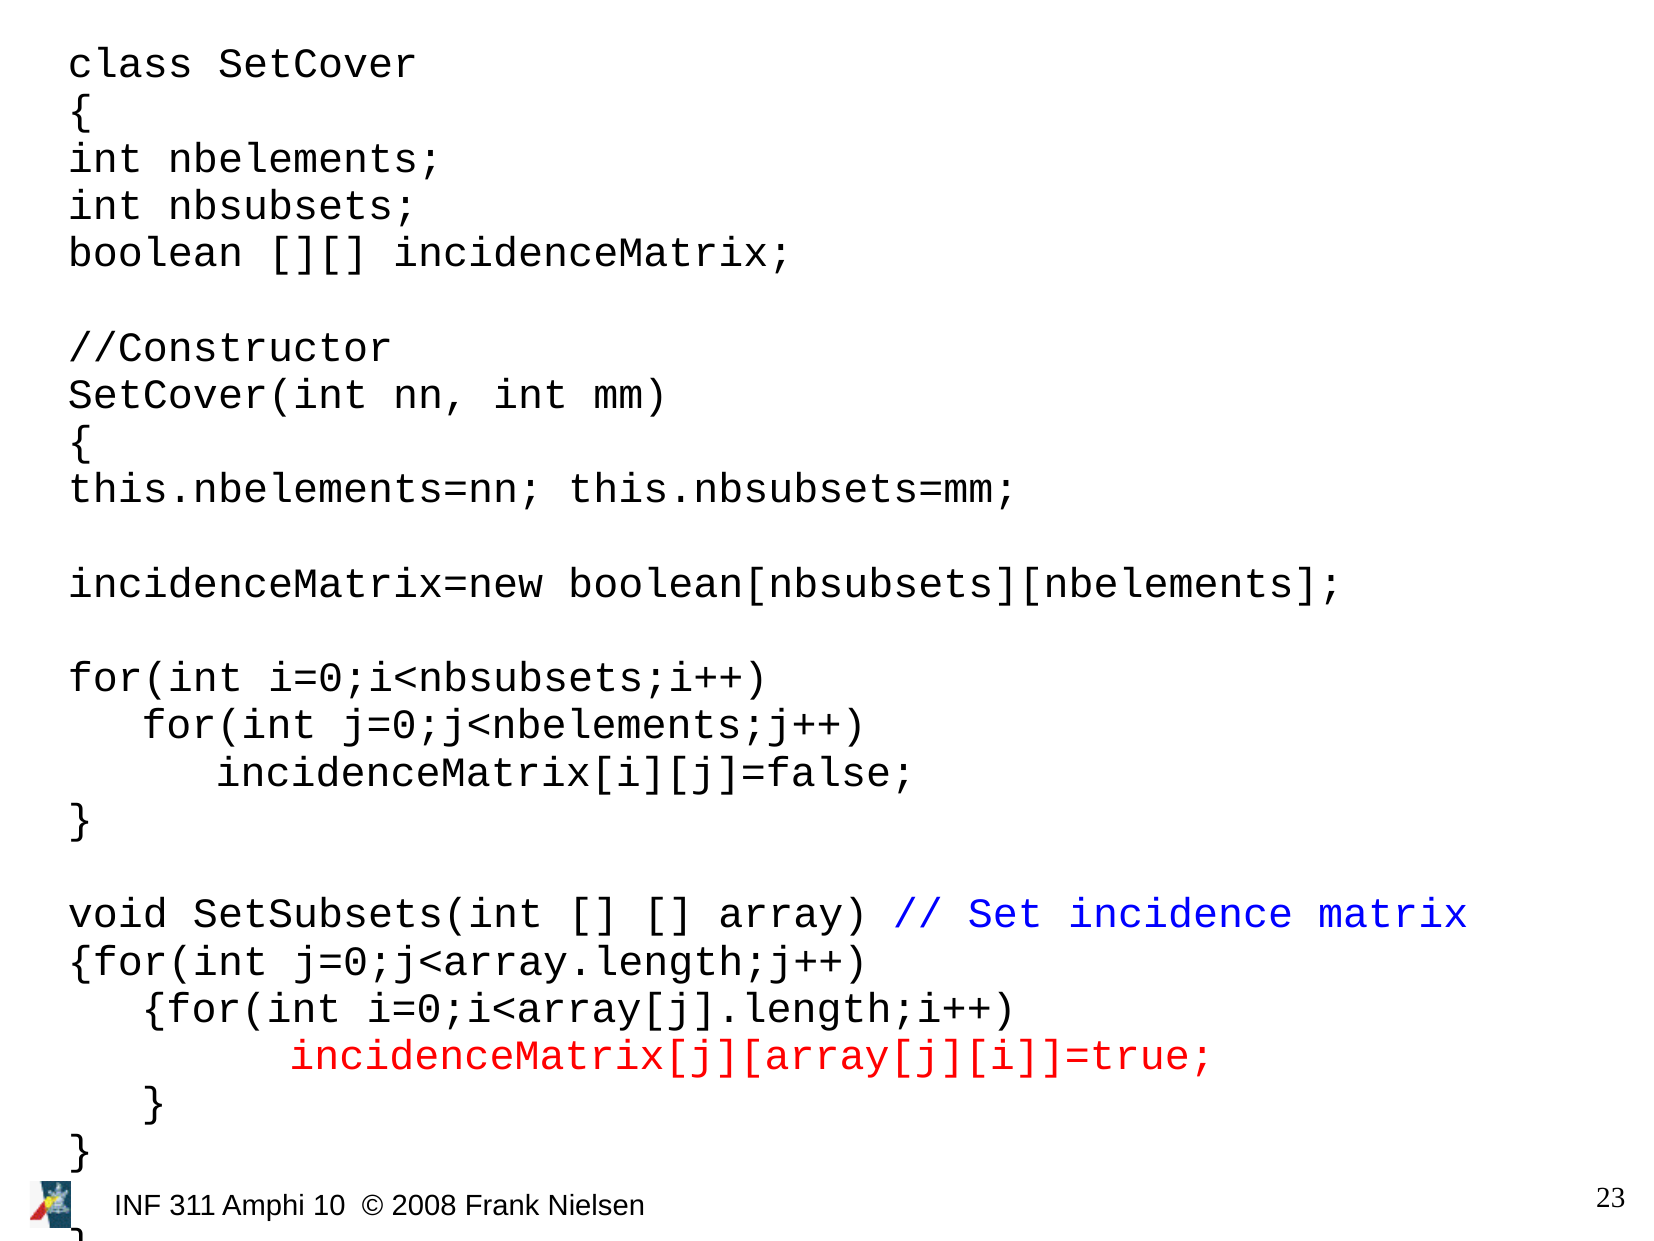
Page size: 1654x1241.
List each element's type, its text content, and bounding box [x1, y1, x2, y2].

text_box class SetCover { int nbelements; int nbsubsets; boolean [][] incidenceMatrix; //Constructor SetCover(int nn, int mm) { this.nbelements=nn; this.nbsubsets=mm; incidenceMatrix=new boolean[nbsubsets][nbelements]; for(int i=0;i<nbsubsets;i++) for(int j=0;j<nbelements;j++) incidenceMatrix[i][j]=false; } void SetSubsets(int [] [] array) // Set incidence matrix {for(int j=0;j<array.length;j++) {for(int i=0;i<array[j].length;i++) incidenceMatrix[j][array[j][i]]=true; } } } [53, 35, 1483, 1215]
picture [29, 1181, 71, 1228]
